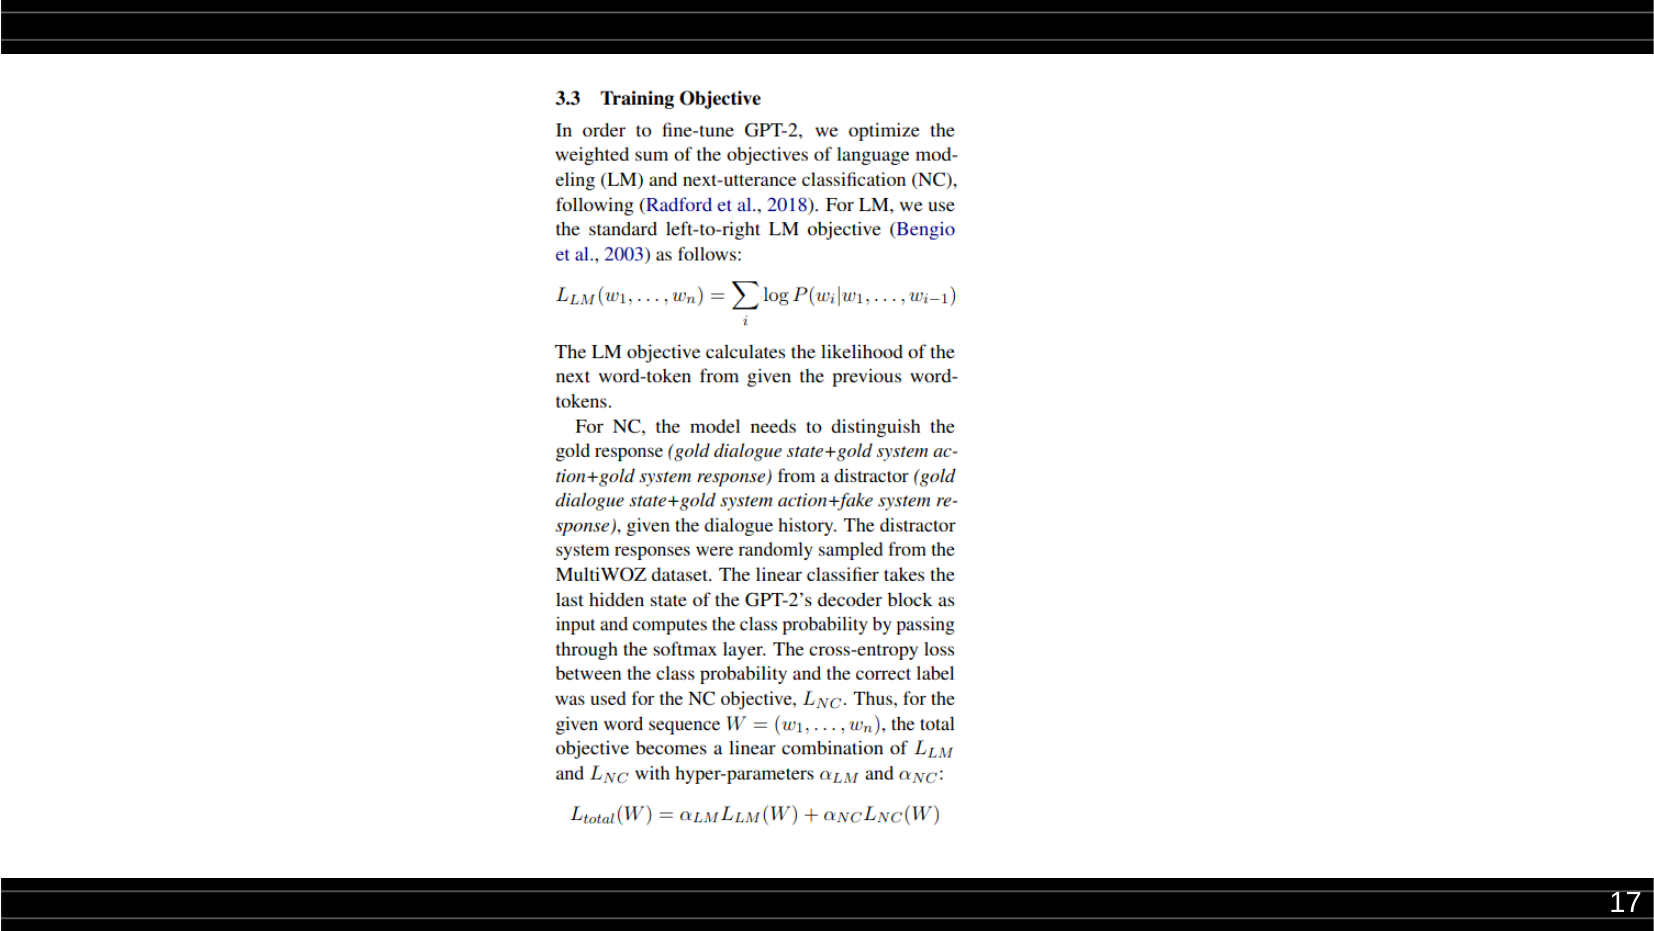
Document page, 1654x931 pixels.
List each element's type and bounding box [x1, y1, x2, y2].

picture [1, 878, 1654, 931]
picture [1, 0, 1654, 54]
picture [541, 74, 1021, 841]
